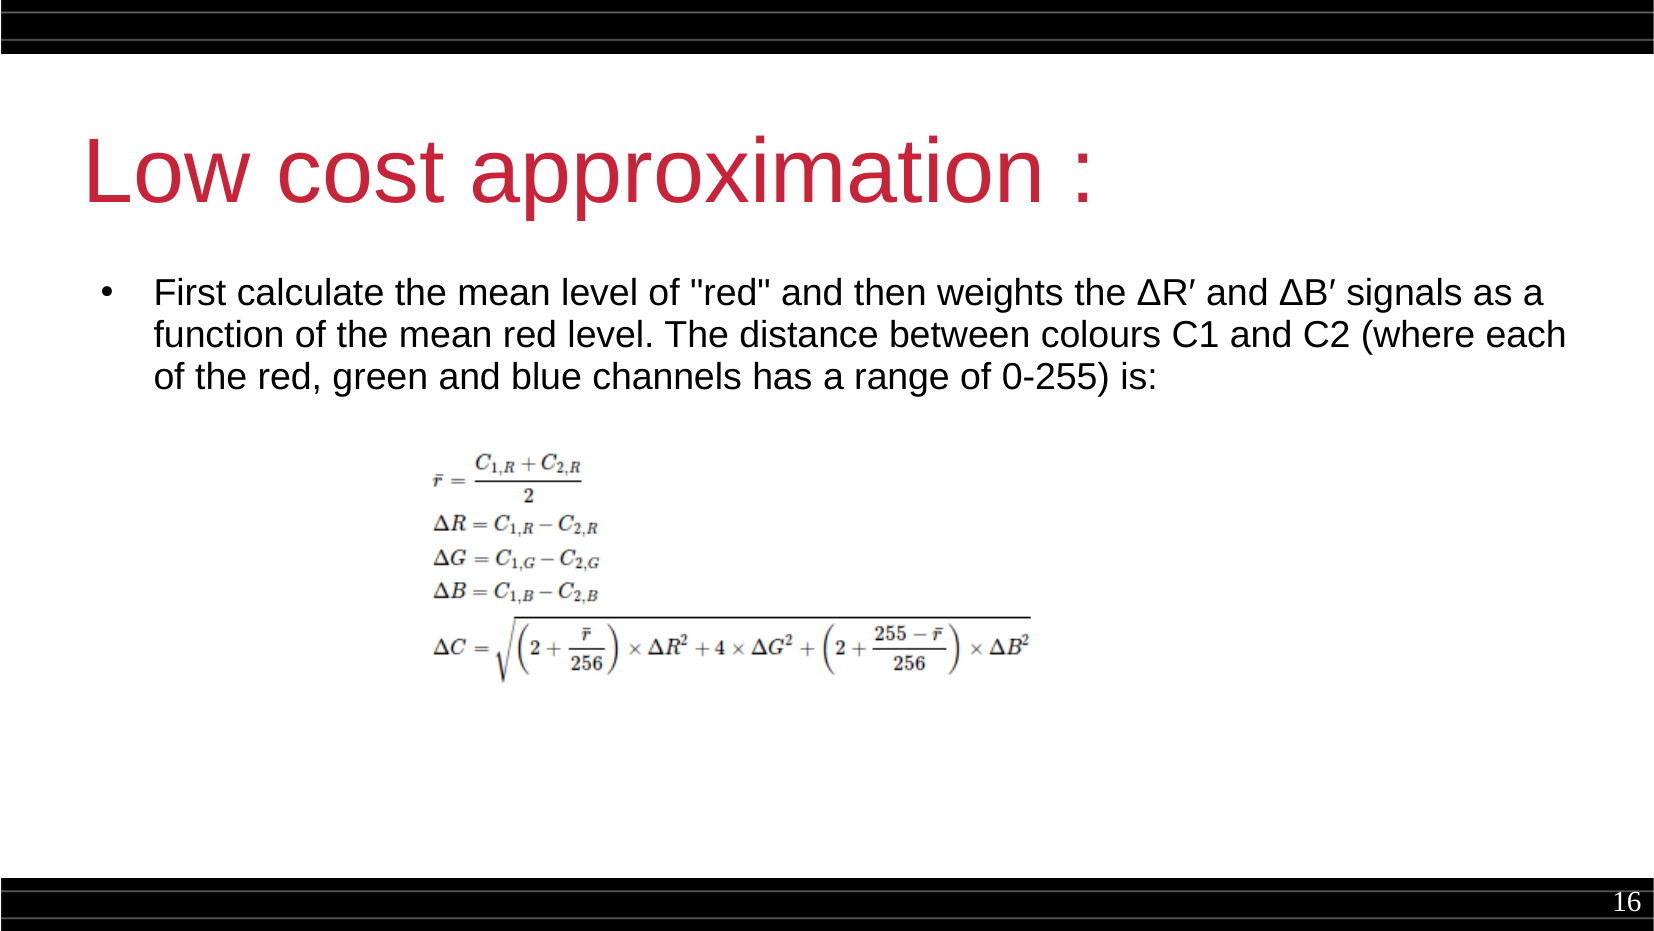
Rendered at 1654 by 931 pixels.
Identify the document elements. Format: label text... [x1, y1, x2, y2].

title Low cost approximation : [82, 92, 1571, 249]
picture [1, 878, 1654, 931]
picture [1, 0, 1654, 54]
list First calculate the mean level of "red" and then weights the ΔR′ and ΔB′ signals as a function of the mean red level. The distance between colours C1 and C2 (where each of the red, green and blue channels has a range of 0-255) is: [82, 271, 1571, 758]
picture [364, 440, 1111, 697]
